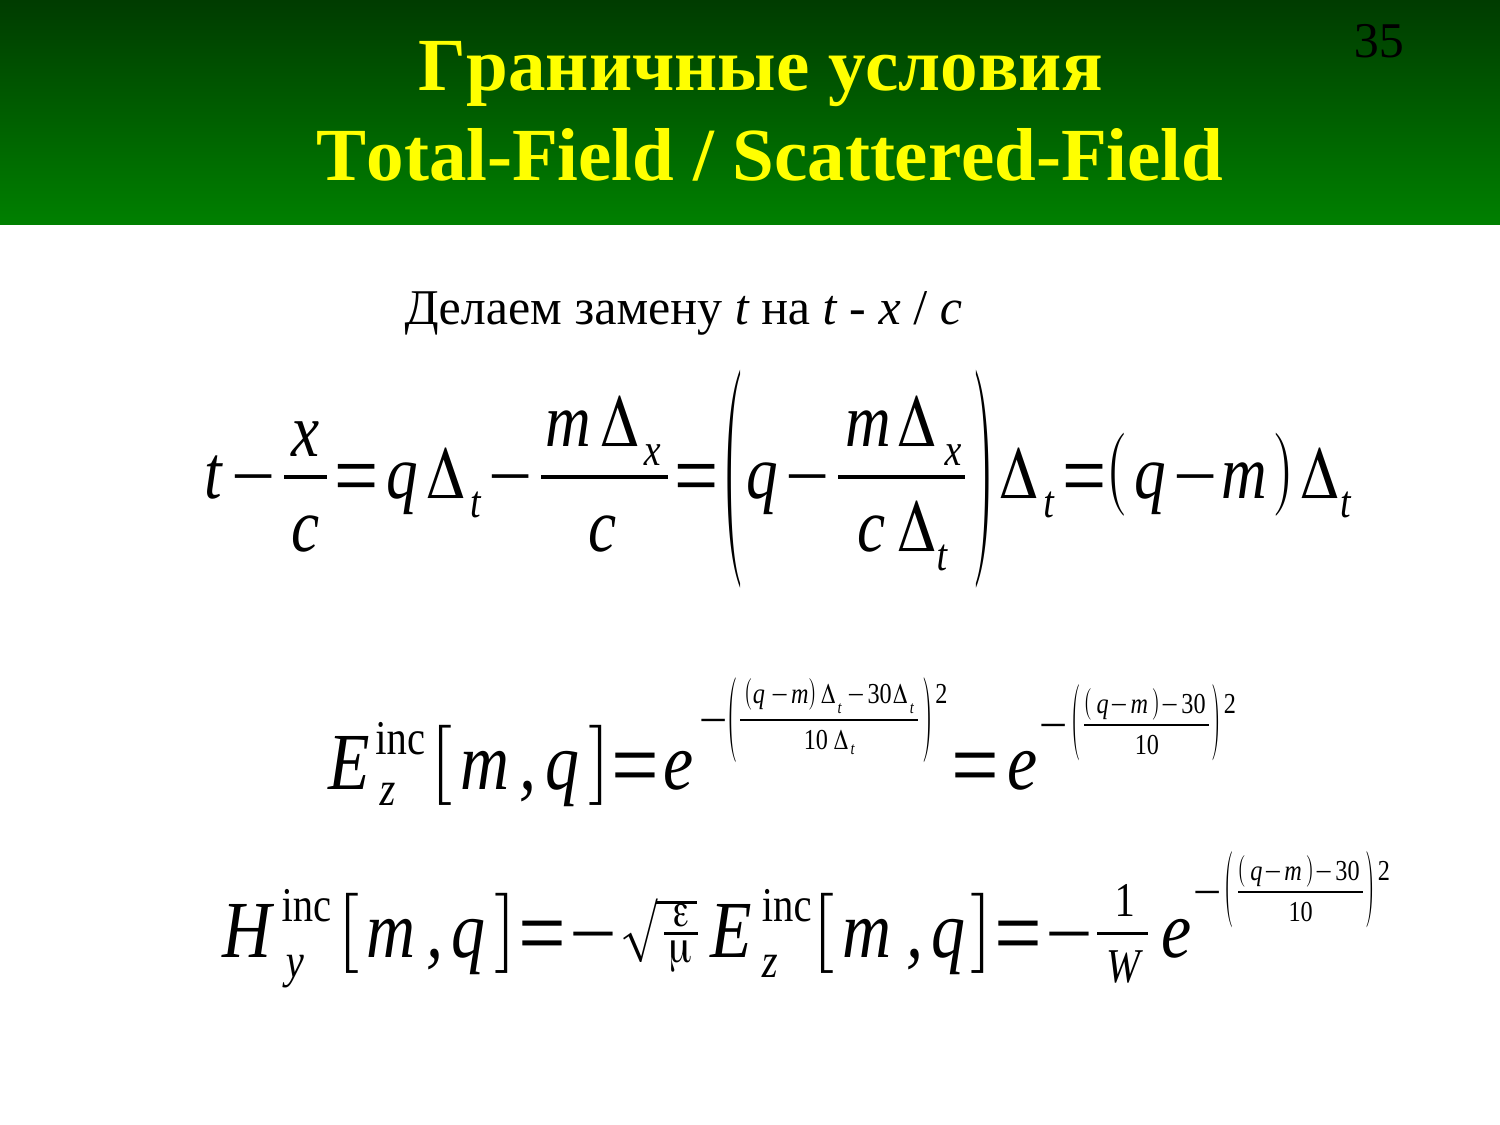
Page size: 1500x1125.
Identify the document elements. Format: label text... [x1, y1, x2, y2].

chart [188, 366, 1371, 593]
text_box Делаем замену t на t - x / c [389, 267, 978, 343]
chart [200, 850, 1406, 993]
chart [307, 673, 1252, 818]
title Граничные условия Total-Field / Scattered-Field [100, 7, 1441, 204]
